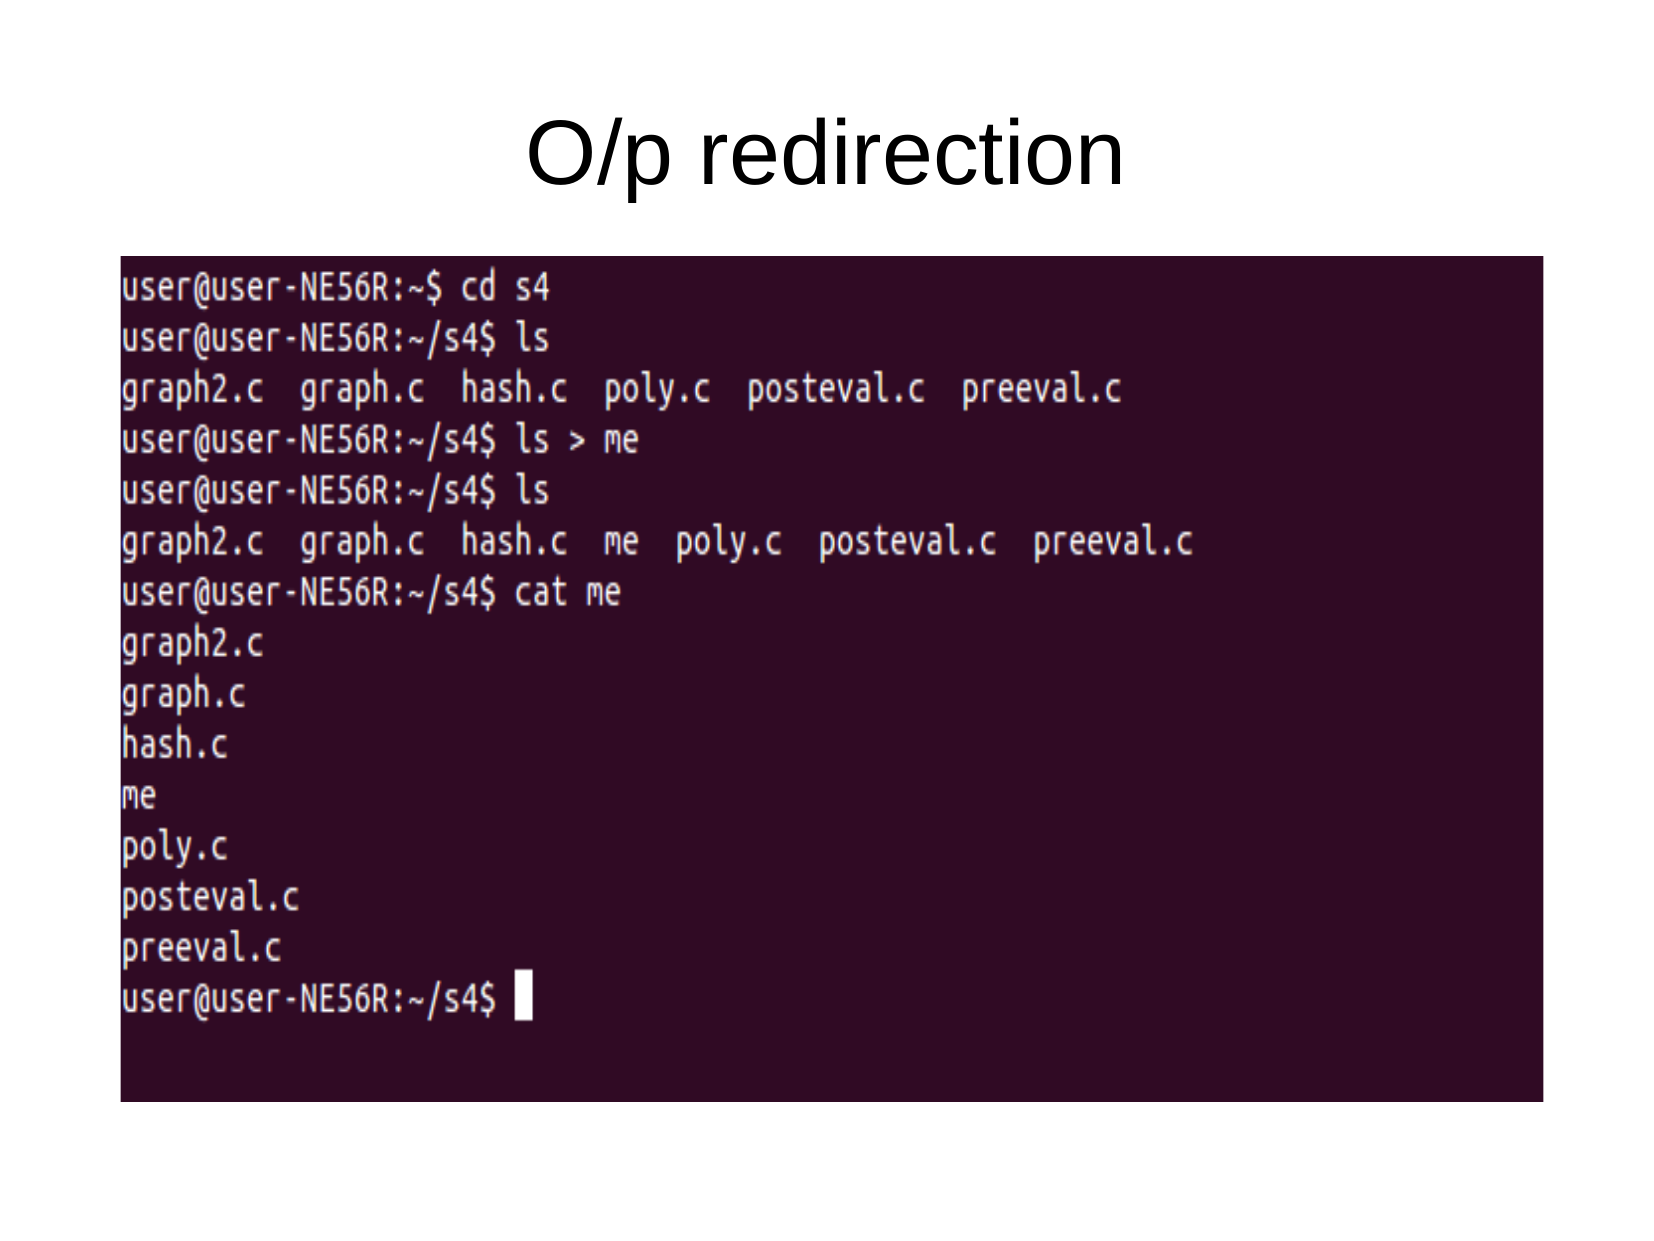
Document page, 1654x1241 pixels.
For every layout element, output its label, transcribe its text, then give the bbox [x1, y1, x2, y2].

title O/p redirection [82, 49, 1571, 257]
picture [120, 256, 1544, 1102]
